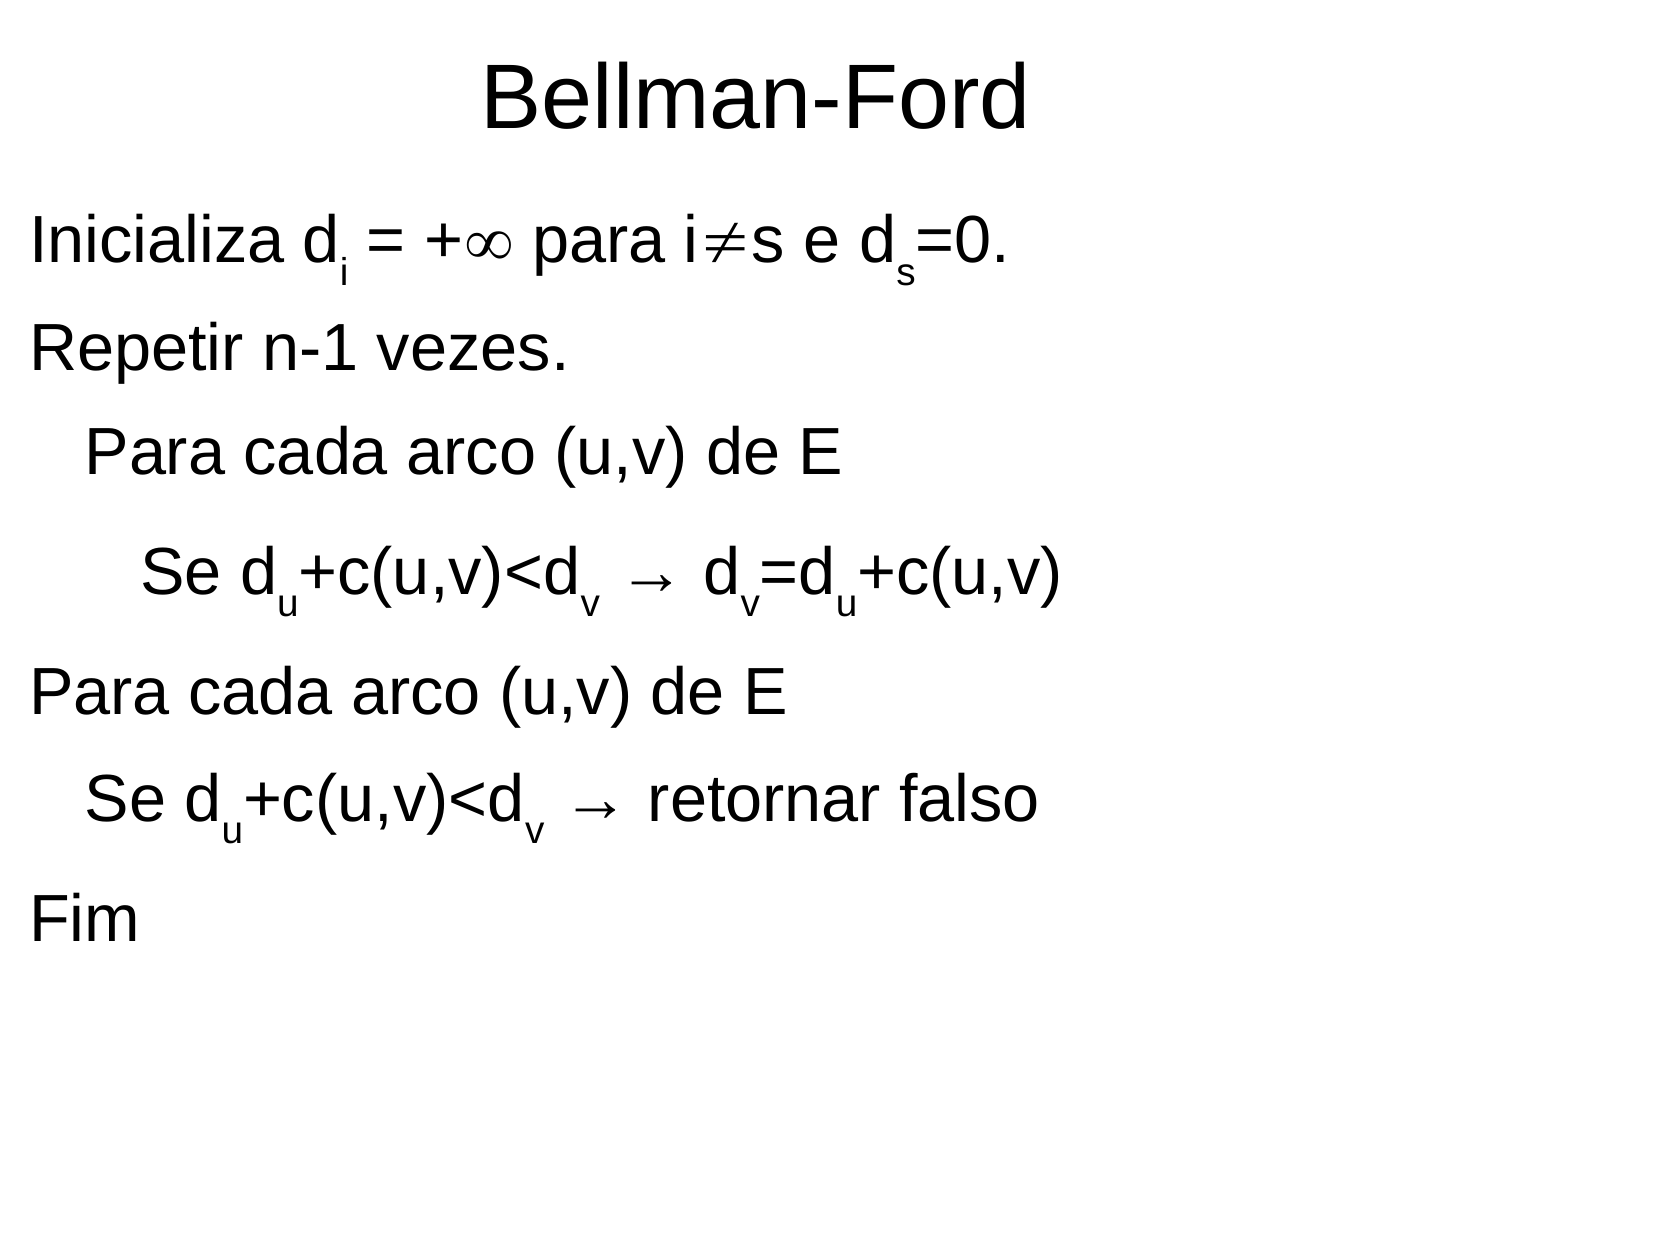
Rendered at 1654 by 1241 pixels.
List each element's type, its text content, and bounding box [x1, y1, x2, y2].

title Bellman-Ford [11, 0, 1500, 193]
list Inicializa di = + para is e ds=0. Repetir n-1 vezes. Para cada arco (u,v) de E Se du+c(u,v)<dv → dv=du+c(u,v)‏ Para cada arco (u,v) de E Se du+c(u,v)<dv → retornar falso Fim [11, 201, 1500, 1017]
